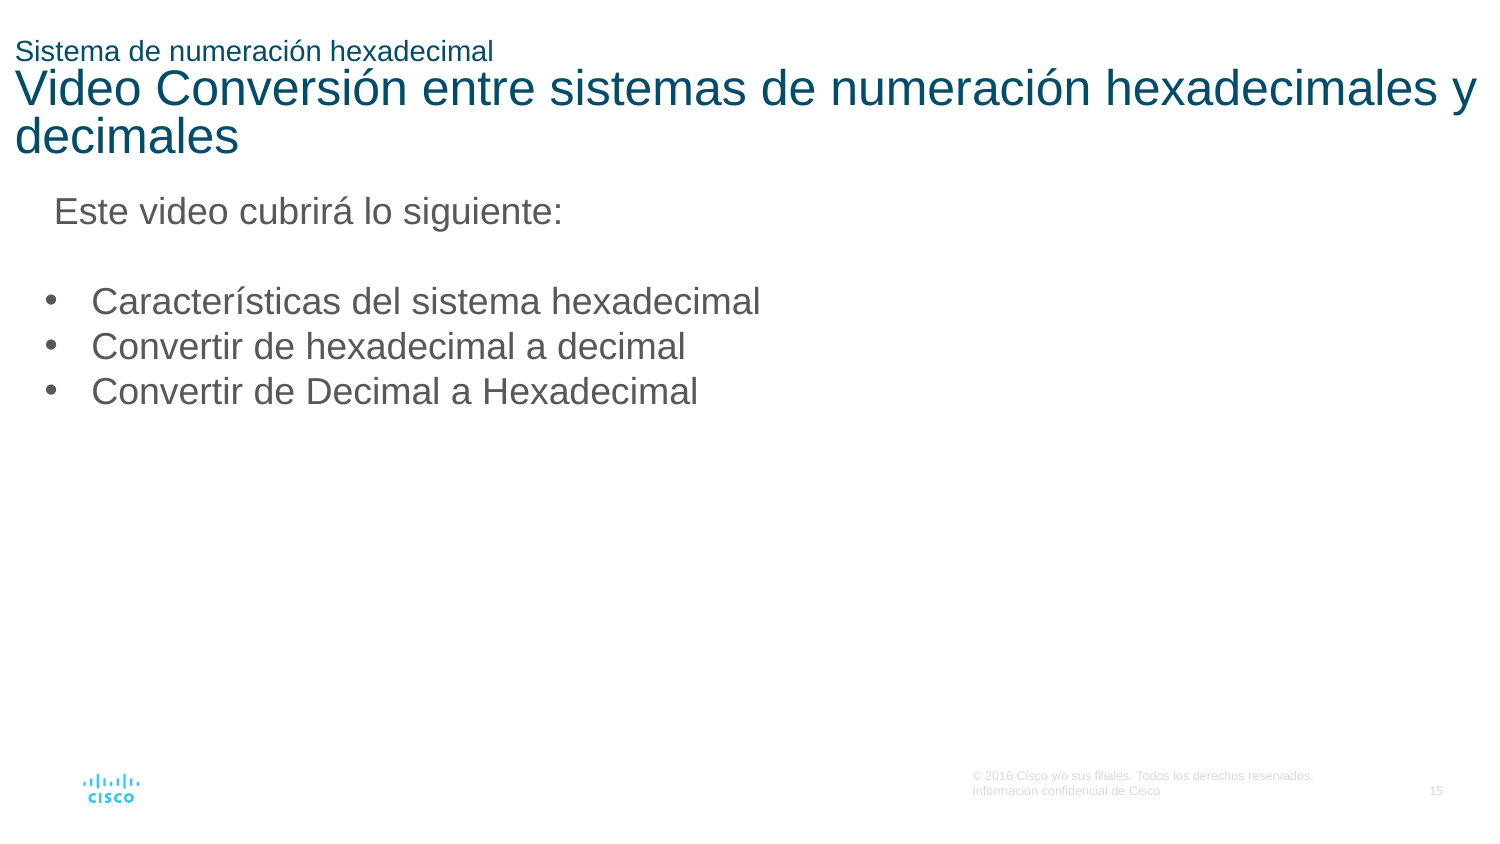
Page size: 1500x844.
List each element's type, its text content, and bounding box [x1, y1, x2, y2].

title Sistema de numeración hexadecimal Video Conversión entre sistemas de numeración hexadecimales y decimales [0, 41, 1500, 162]
text_box Este video cubrirá lo siguiente: Características del sistema hexadecimal Convertir de hexadecimal a decimal Convertir de Decimal a Hexadecimal [29, 179, 1369, 420]
